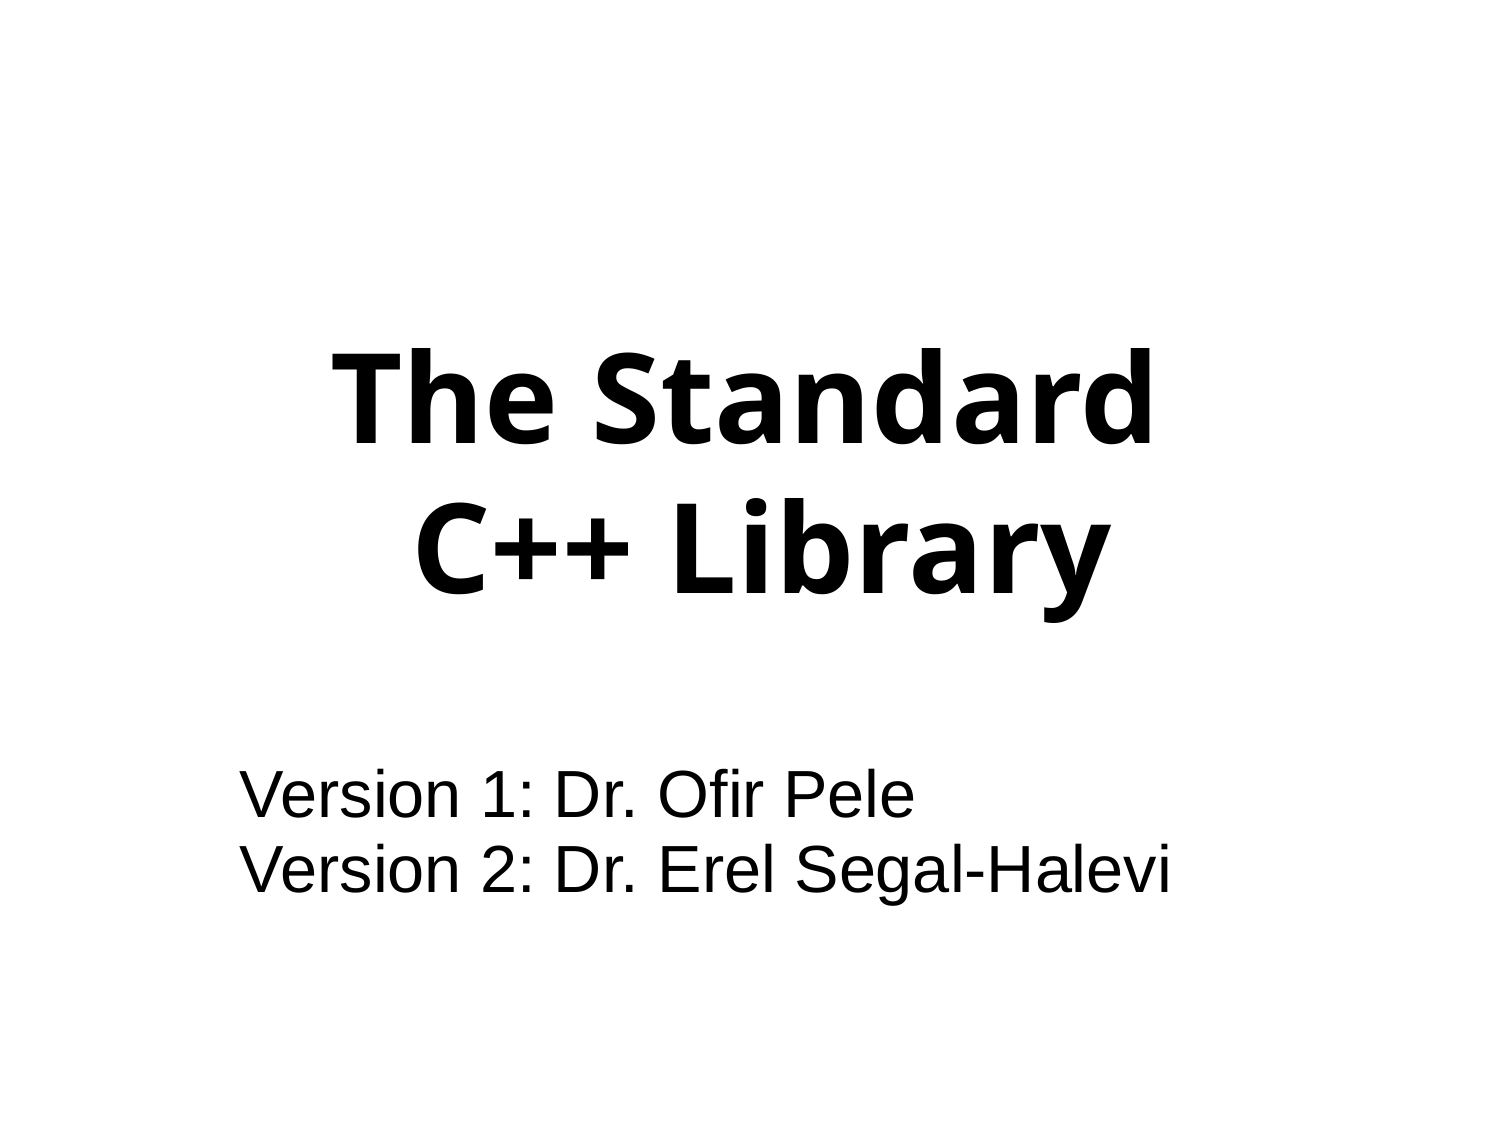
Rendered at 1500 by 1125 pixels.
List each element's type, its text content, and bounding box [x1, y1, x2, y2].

text_box Version 1: Dr. Ofir Pele Version 2: Dr. Erel Segal-Halevi [225, 750, 1246, 915]
text_box The Standard C++ Library [315, 310, 1209, 627]
